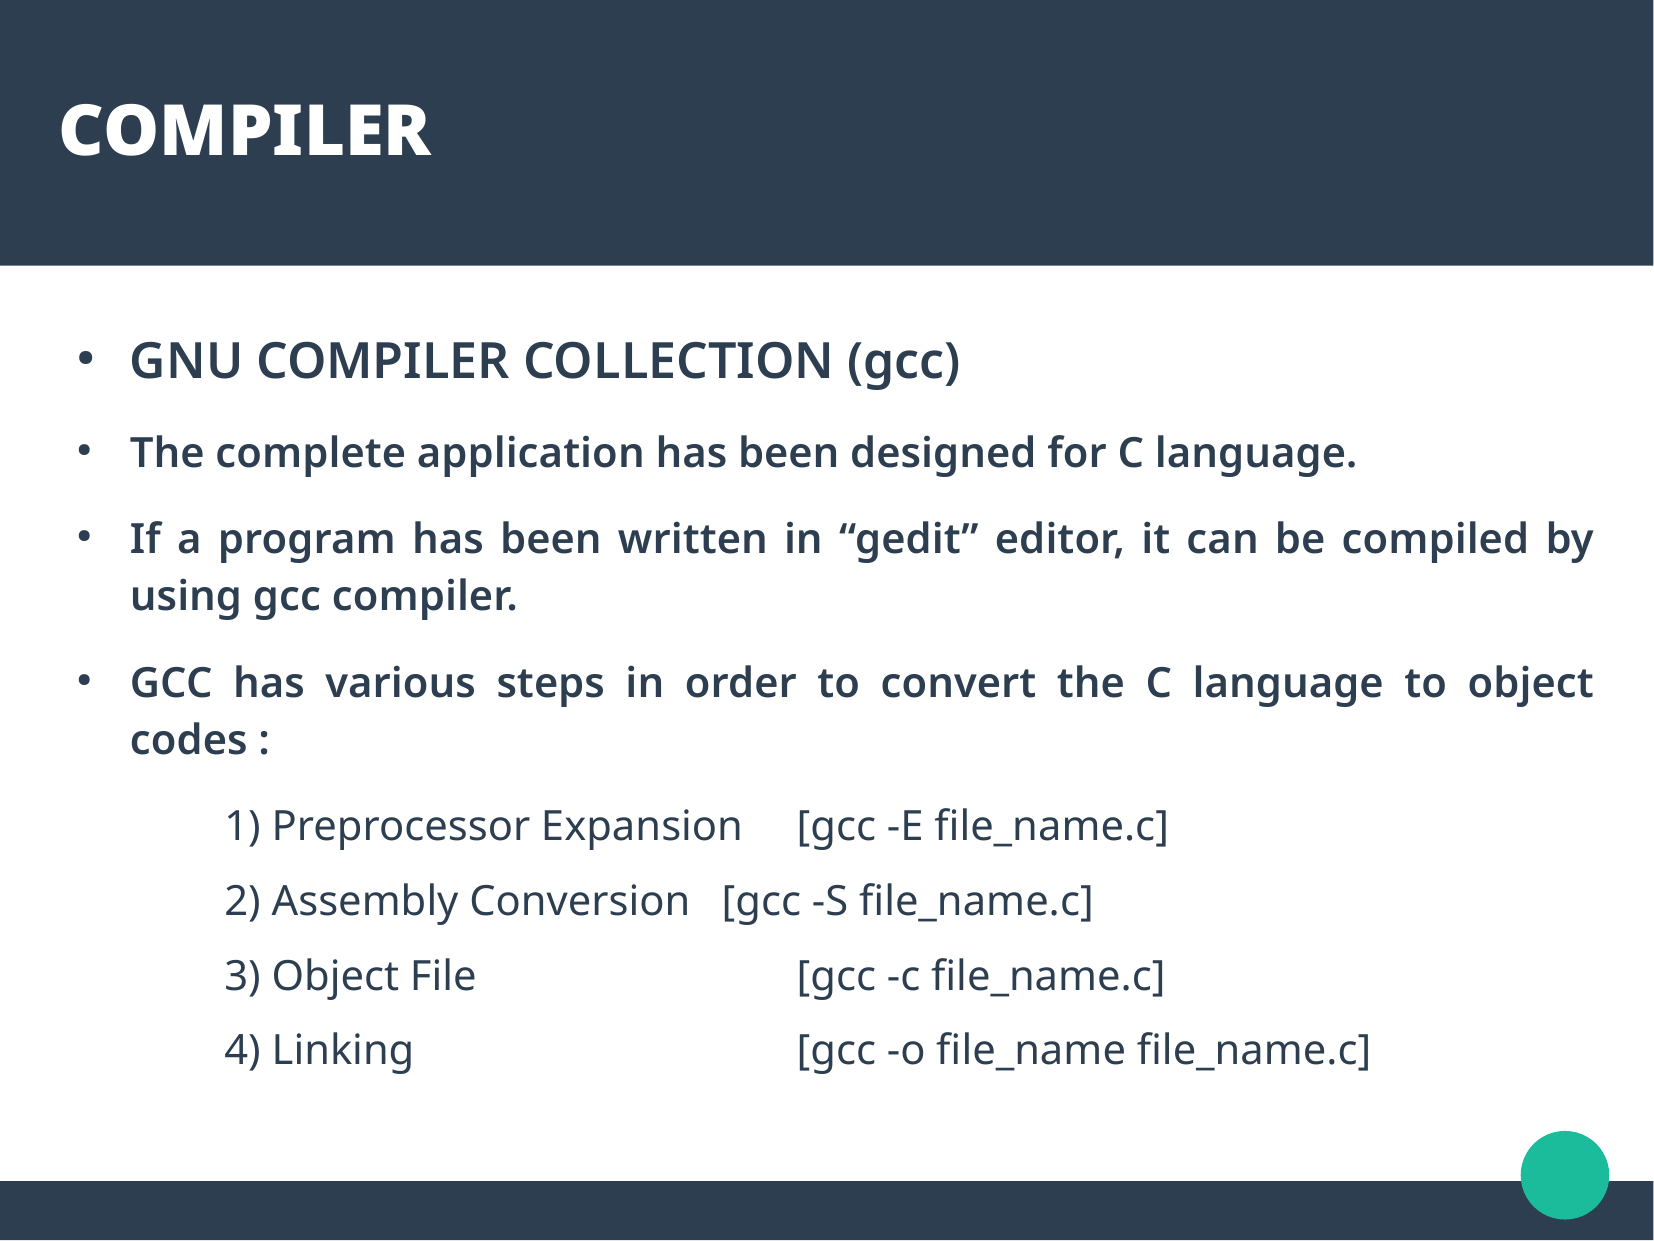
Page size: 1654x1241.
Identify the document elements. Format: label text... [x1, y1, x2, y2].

title COMPILER [59, 49, 1595, 207]
list GNU COMPILER COLLECTION (gcc) The complete application has been designed for C language. If a program has been written in “gedit” editor, it can be compiled by using gcc compiler. GCC has various steps in order to convert the C language to object codes : Preprocessor Expansion [gcc -E file_name.c] Assembly Conversion [gcc -S file_name.c] Object File [gcc -c file_name.c] Linking [gcc -o file_name file_name.c] [59, 324, 1595, 1152]
